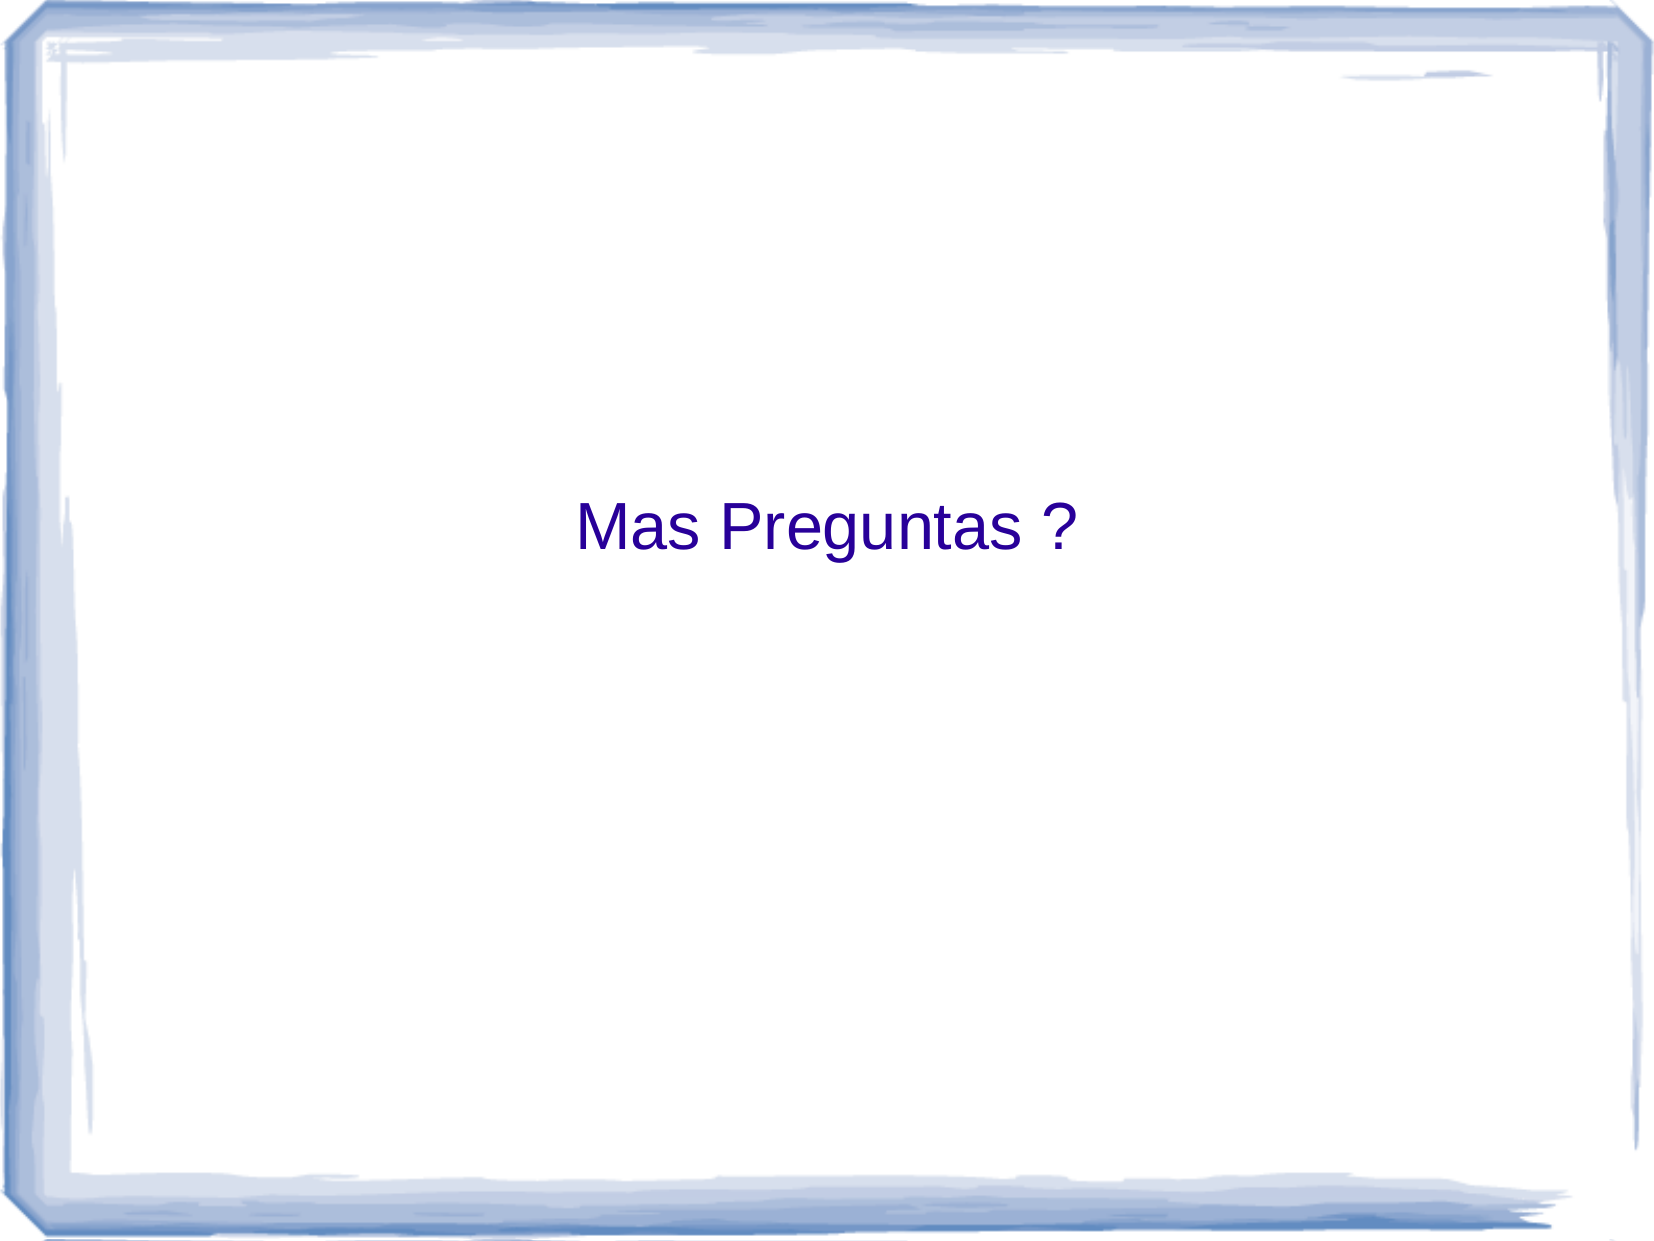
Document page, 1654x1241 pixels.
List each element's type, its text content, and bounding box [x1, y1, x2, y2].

subtitle Mas Preguntas ? [82, 49, 1571, 1004]
picture [0, 0, 1654, 1241]
